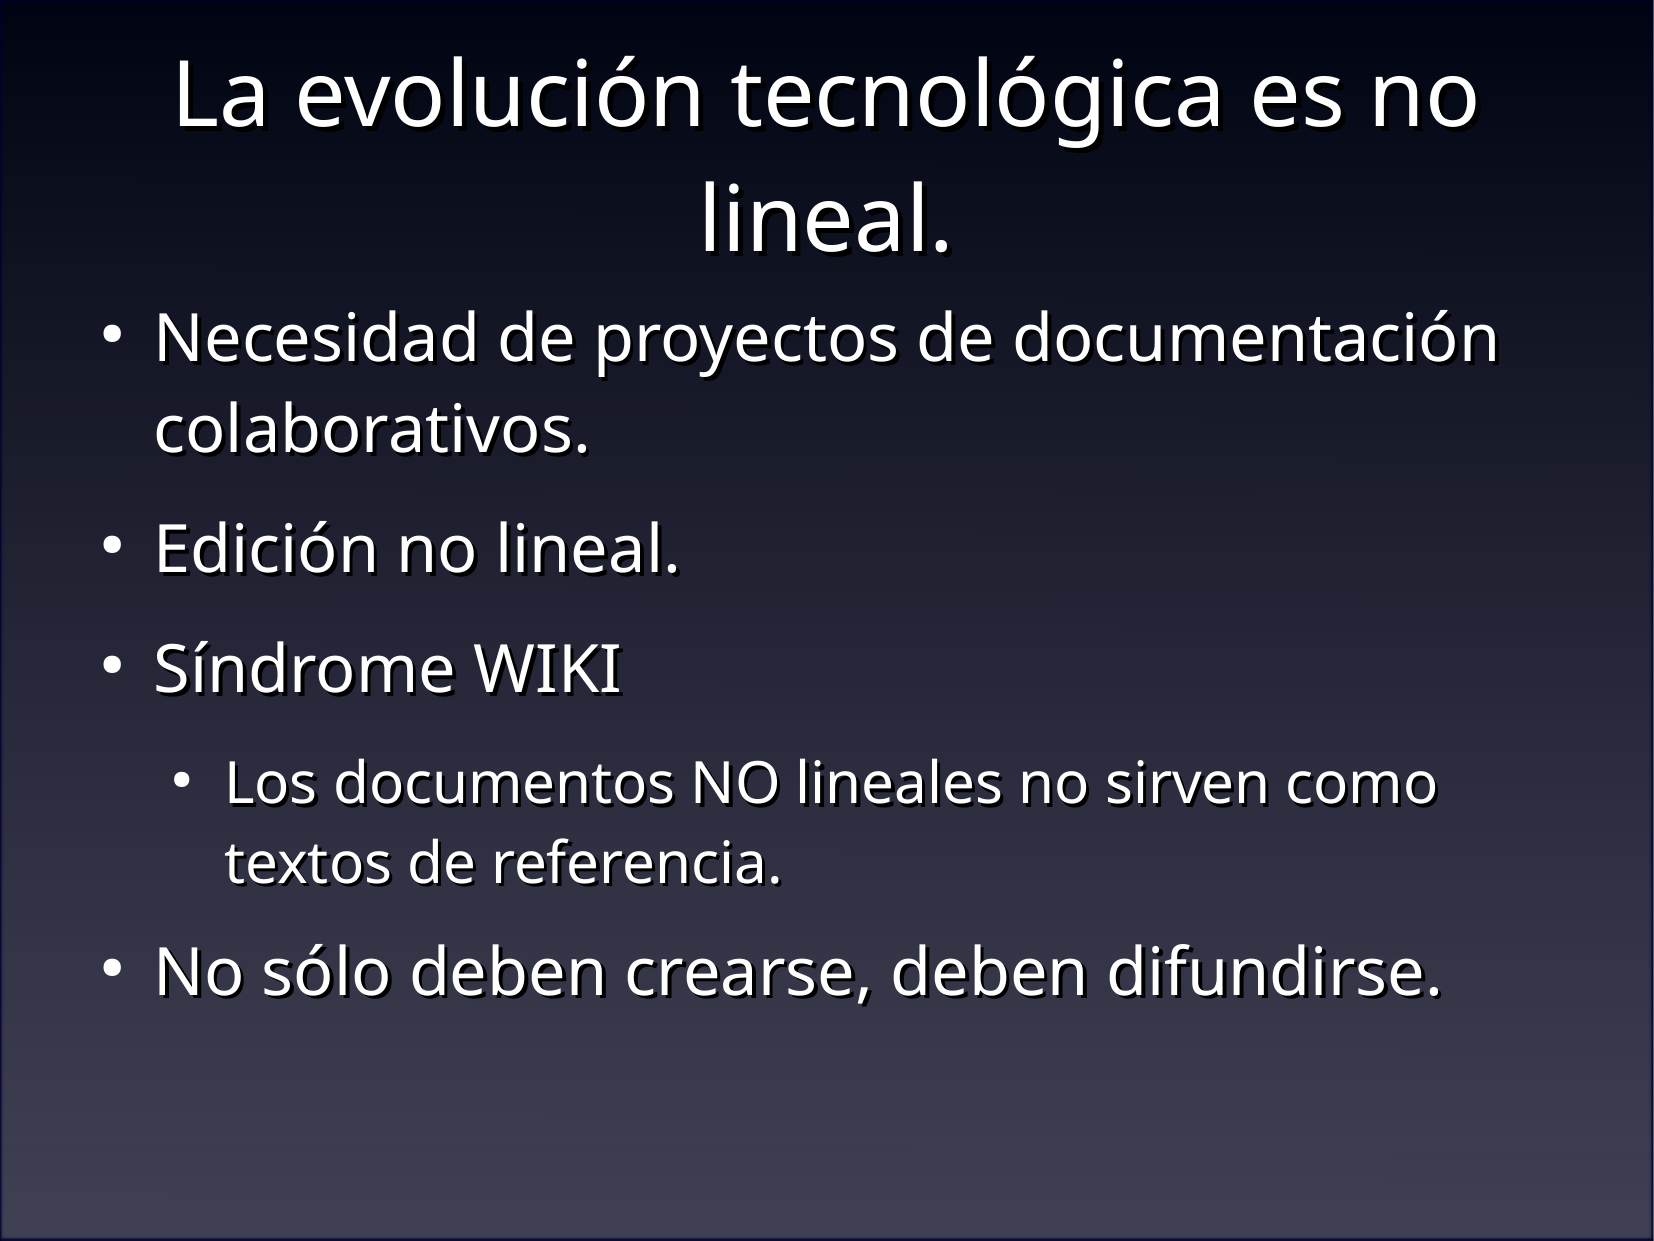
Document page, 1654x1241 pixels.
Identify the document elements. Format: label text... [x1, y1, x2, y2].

list Necesidad de proyectos de documentación colaborativos. Edición no lineal. Síndrome WIKI Los documentos NO lineales no sirven como textos de referencia. No sólo deben crearse, deben difundirse. [82, 290, 1571, 1109]
picture [0, 0, 1654, 1241]
title La evolución tecnológica es no lineal. [82, 46, 1571, 260]
